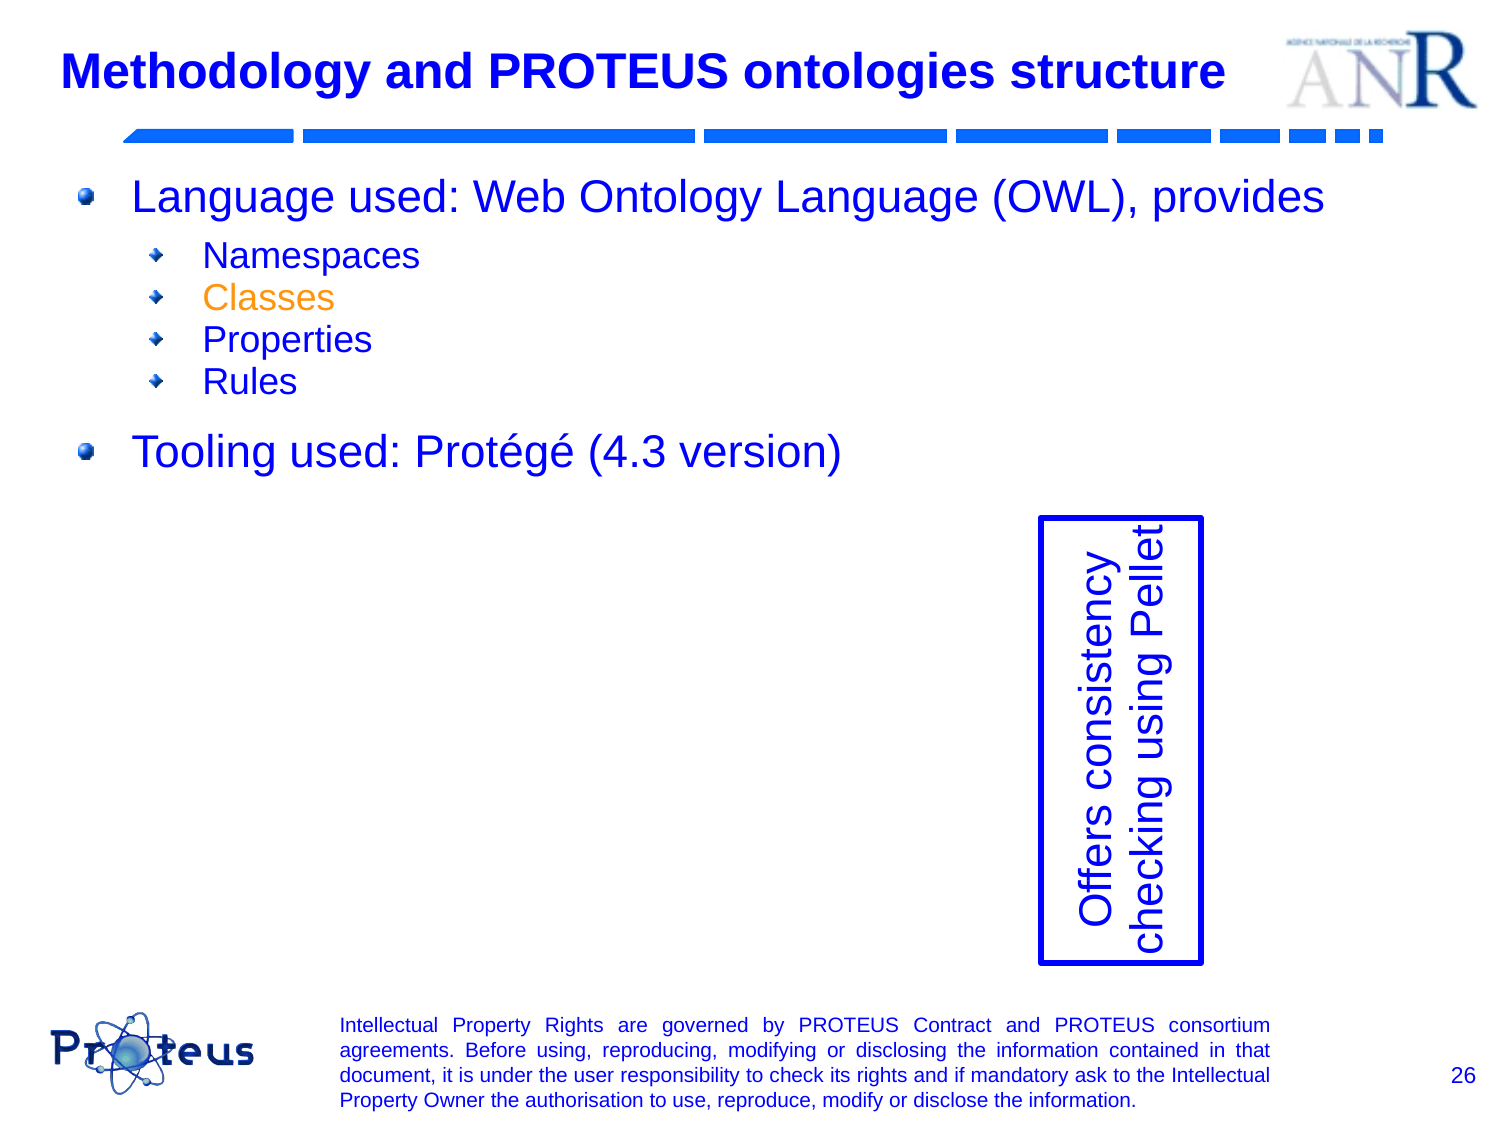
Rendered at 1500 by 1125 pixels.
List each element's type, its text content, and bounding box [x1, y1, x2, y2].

picture [35, 1003, 272, 1101]
list Language used: Web Ontology Language (OWL), provides Namespaces Classes Properties Rules Tooling used: Protégé (4.3 version) [60, 171, 1482, 478]
text_box Offers consistency checking using Pellet [1040, 517, 1201, 963]
picture [1281, 27, 1484, 115]
title Methodology and PROTEUS ontologies structure [23, 11, 1264, 130]
